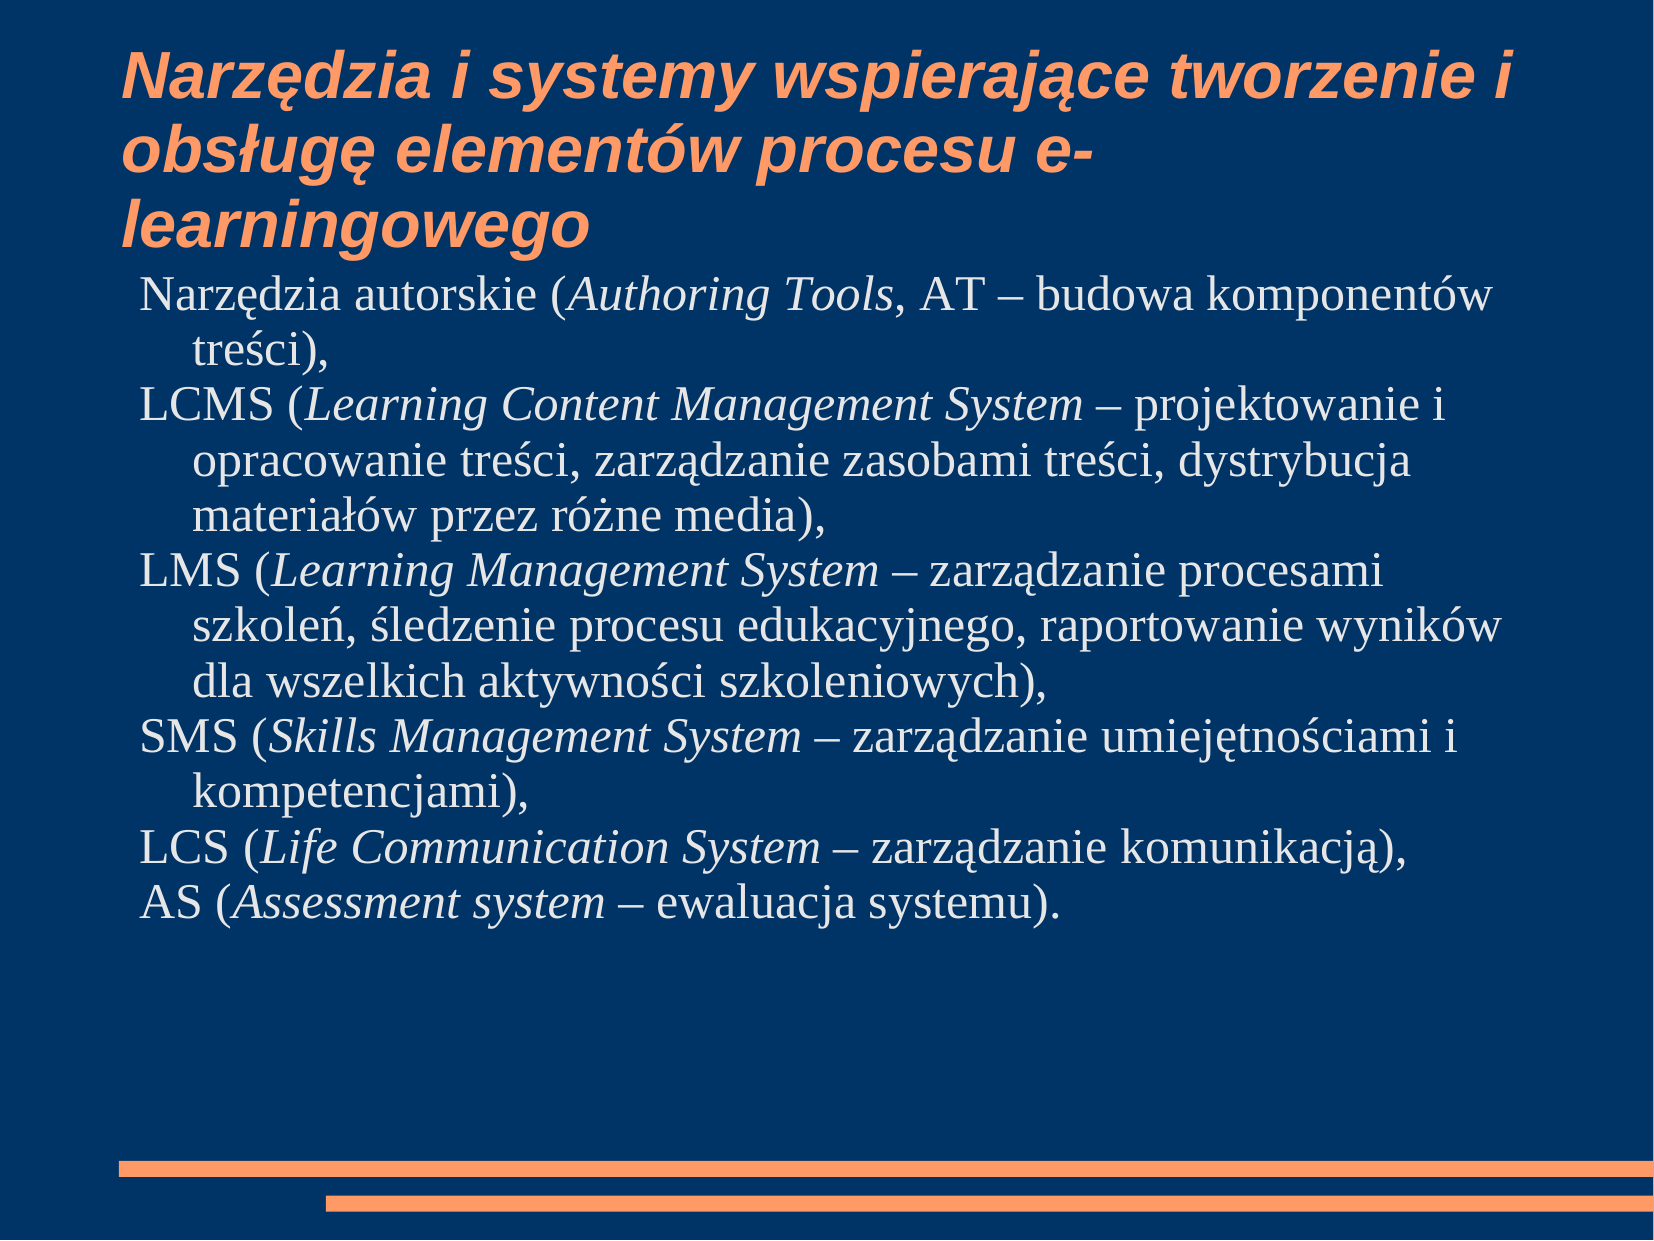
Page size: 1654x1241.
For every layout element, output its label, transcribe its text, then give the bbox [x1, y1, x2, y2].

title Narzędzia i systemy wspierające tworzenie i obsługę elementów procesu e-learningowego [121, 33, 1534, 265]
list Narzędzia autorskie (Authoring Tools, AT – budowa komponentów treści), LCMS (Learning Content Management System – projektowanie i opracowanie treści, zarządzanie zasobami treści, dystrybucja materiałów przez różne media), LMS (Learning Management System – zarządzanie procesami szkoleń, śledzenie procesu edukacyjnego, raportowanie wyników dla wszelkich aktywności szkoleniowych), SMS (Skills Management System – zarządzanie umiejętnościami i kompetencjami), LCS (Life Communication System – zarządzanie komunikacją), AS (Assessment system – ewaluacja systemu). [121, 265, 1561, 1174]
